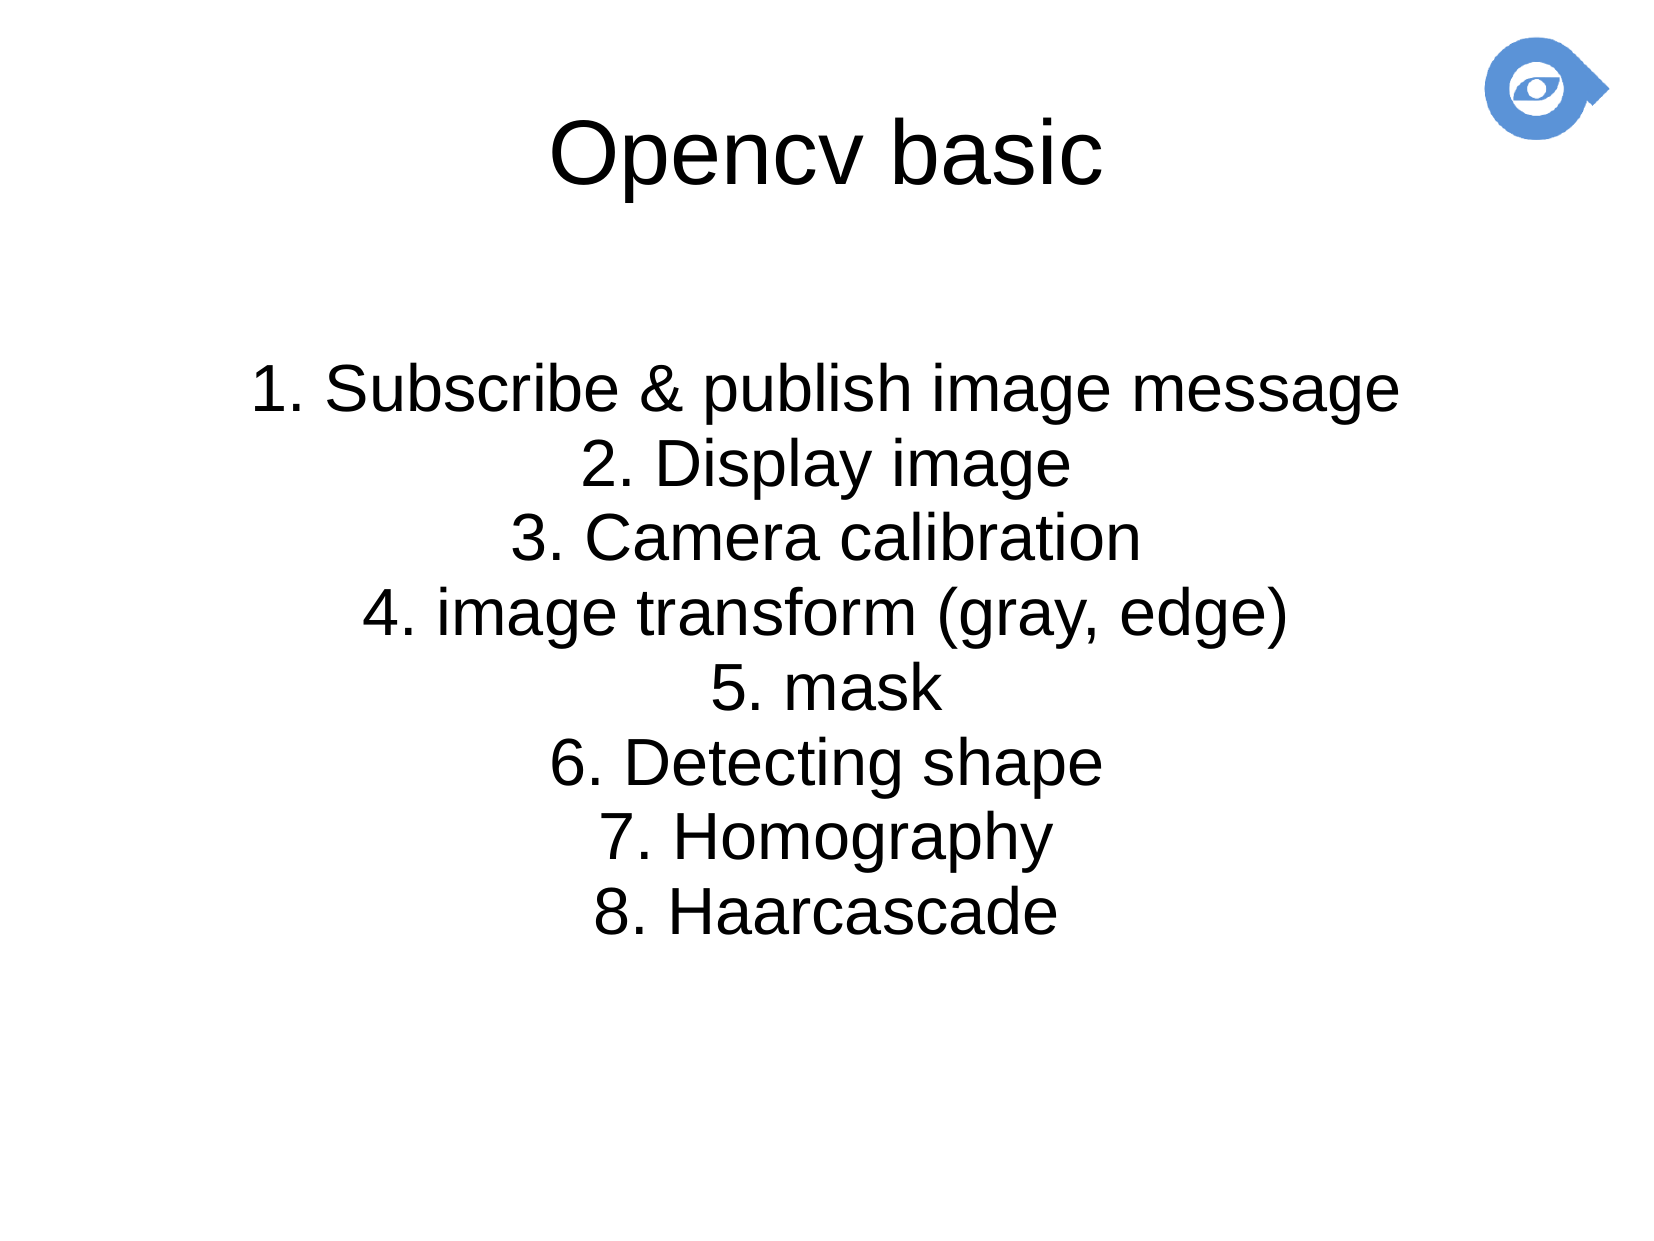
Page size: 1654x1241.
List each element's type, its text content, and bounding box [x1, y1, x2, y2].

subtitle 1. Subscribe & publish image message 2. Display image 3. Camera calibration 4. image transform (gray, edge) 5. mask 6. Detecting shape 7. Homography 8. Haarcascade [82, 290, 1571, 1010]
title Opencv basic [82, 49, 1571, 257]
picture [1450, 10, 1636, 166]
